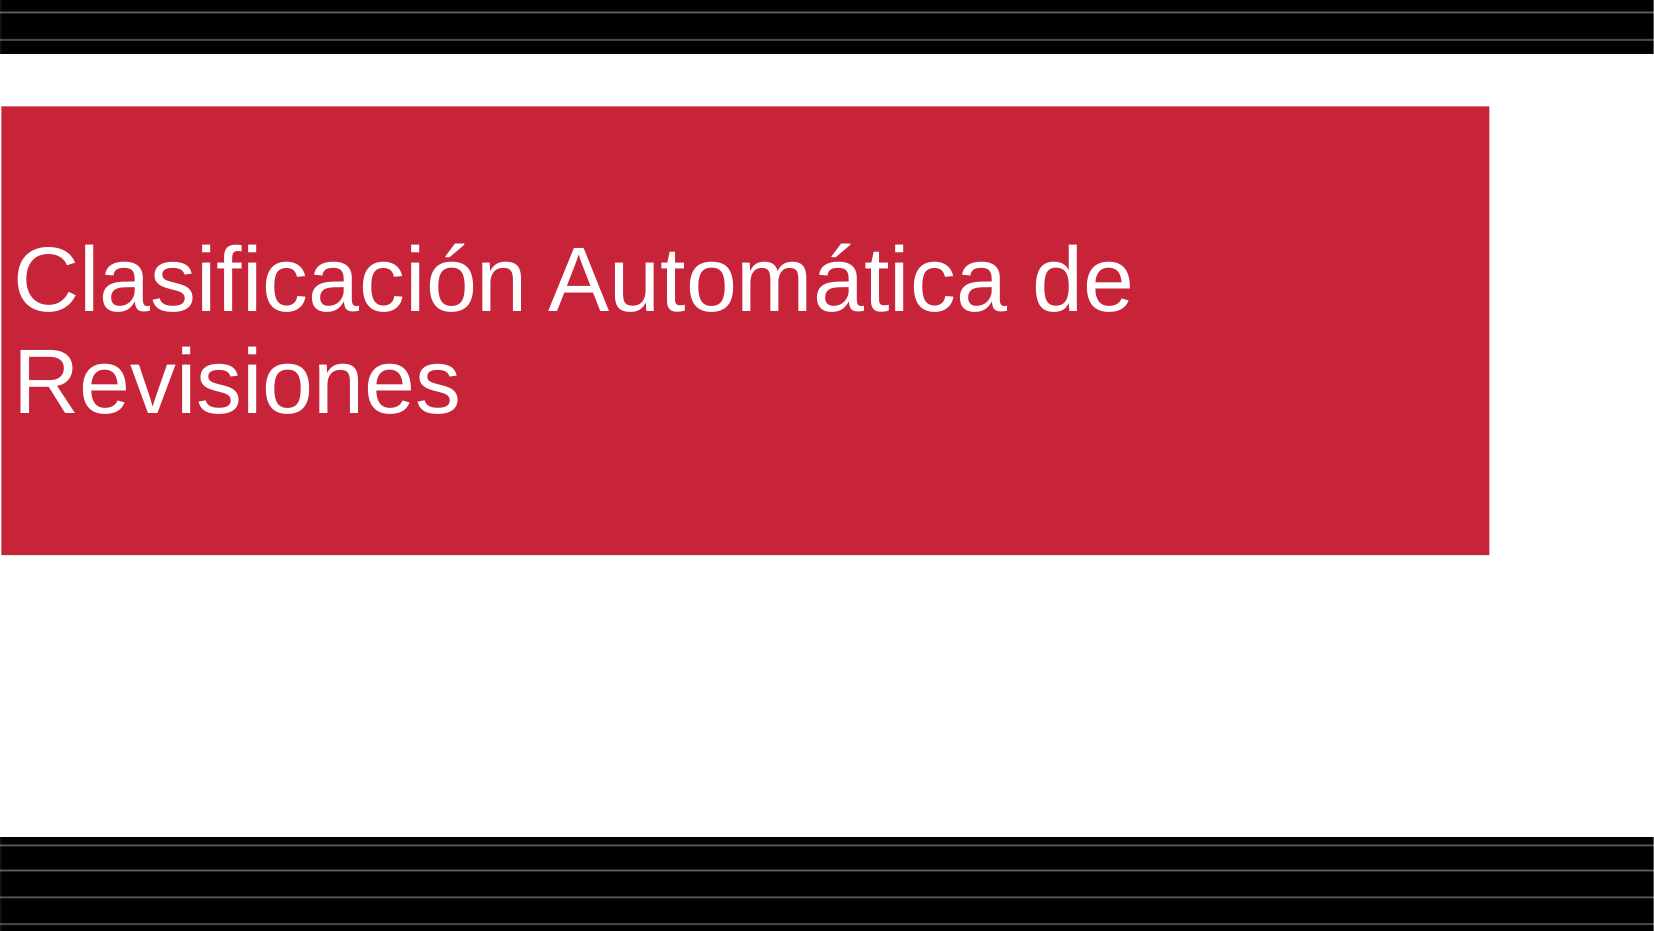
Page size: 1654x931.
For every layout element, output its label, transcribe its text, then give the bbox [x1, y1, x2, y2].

picture [0, 0, 1654, 54]
picture [0, 837, 1654, 931]
title Clasificación Automática de Revisiones [1, 106, 1490, 556]
